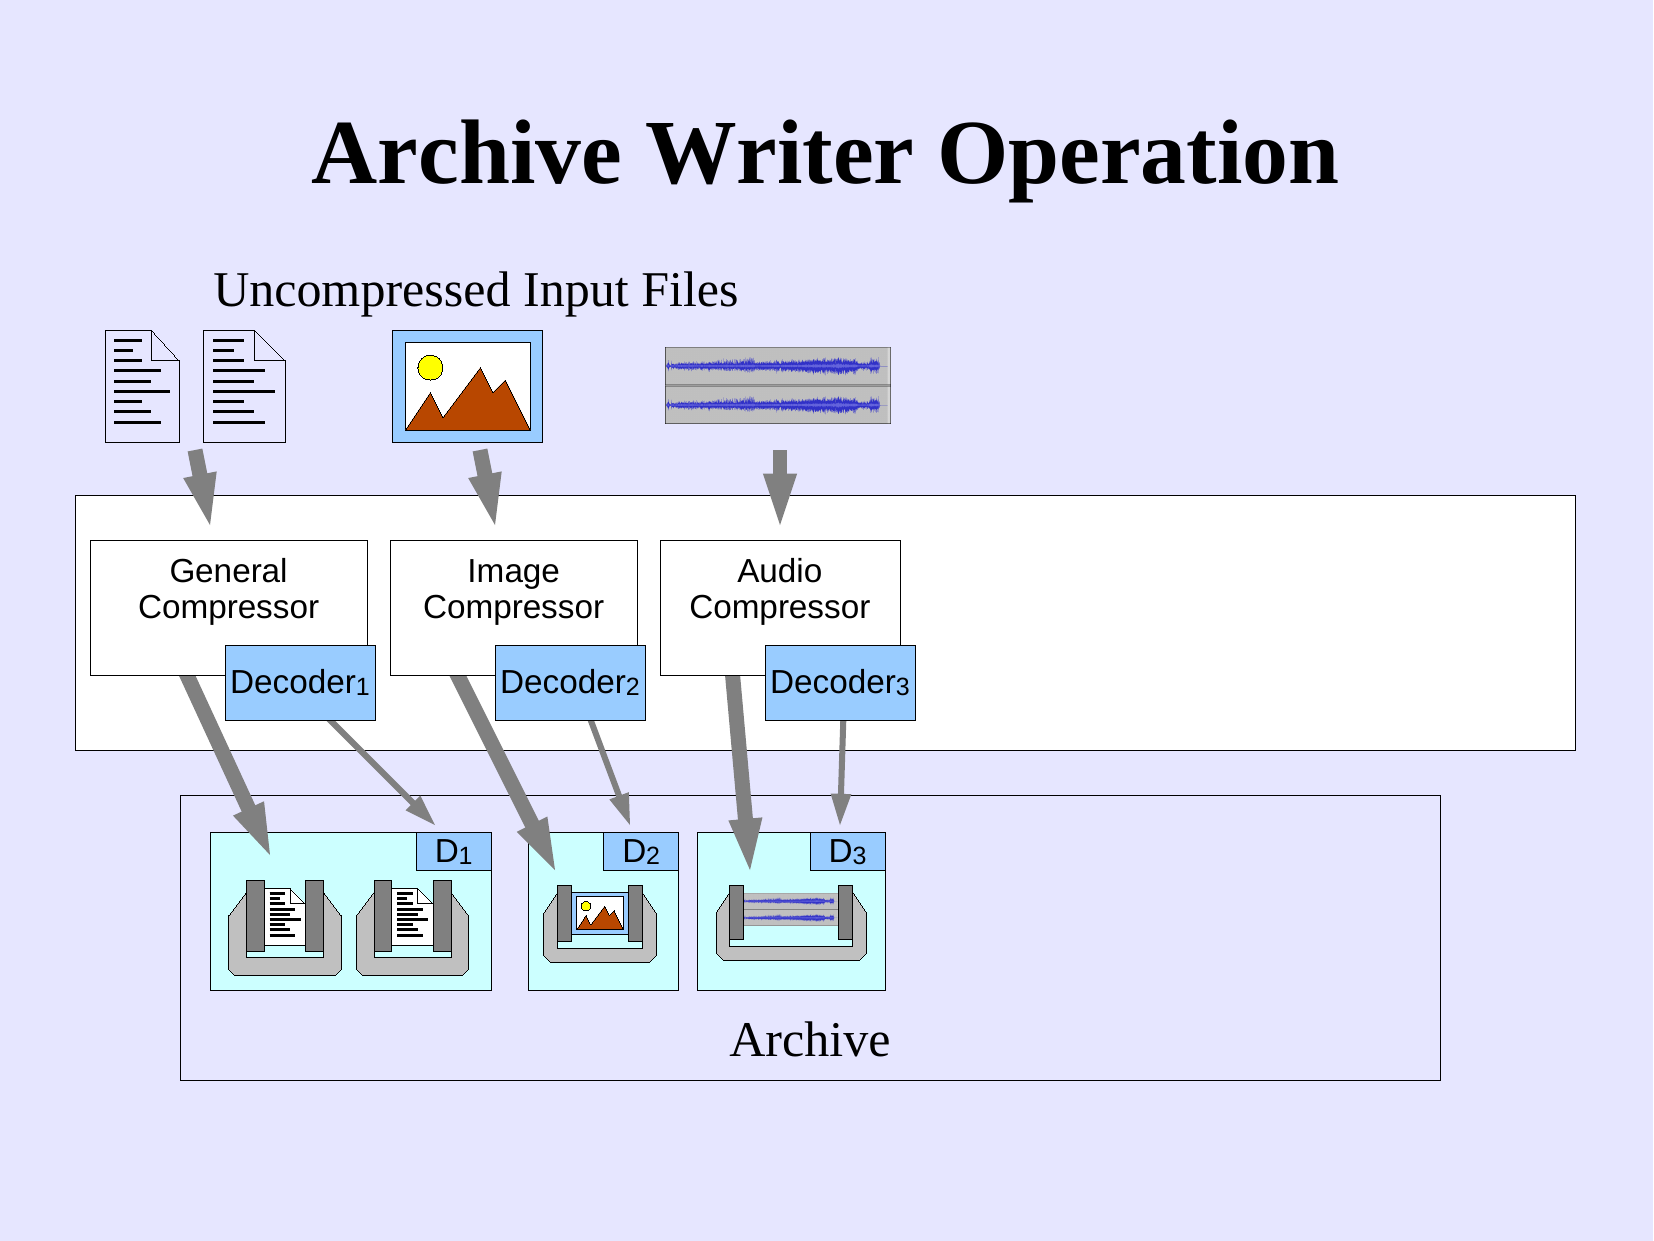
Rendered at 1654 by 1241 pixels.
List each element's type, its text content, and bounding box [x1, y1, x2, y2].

text_box [697, 832, 886, 991]
text_box [197, 676, 355, 751]
text_box [528, 832, 679, 991]
text_box General Compressor [90, 540, 368, 676]
text_box Archive [180, 1005, 1441, 1081]
text_box [210, 832, 492, 991]
text_box Decoder2 [495, 645, 646, 721]
title Archive Writer Operation [82, 49, 1571, 257]
picture [744, 893, 838, 926]
text_box Image Compressor [390, 540, 638, 676]
text_box D1 [416, 832, 492, 871]
text_box [75, 495, 1576, 751]
text_box Decoder3 [765, 645, 916, 721]
text_box [392, 331, 543, 443]
text_box Decoder1 [225, 645, 376, 721]
text_box [741, 676, 840, 751]
picture [665, 347, 891, 424]
text_box Audio Compressor [660, 540, 901, 676]
text_box [467, 676, 598, 751]
text_box Uncompressed Input Files [120, 255, 833, 331]
text_box D2 [603, 832, 679, 871]
text_box D3 [810, 832, 886, 871]
